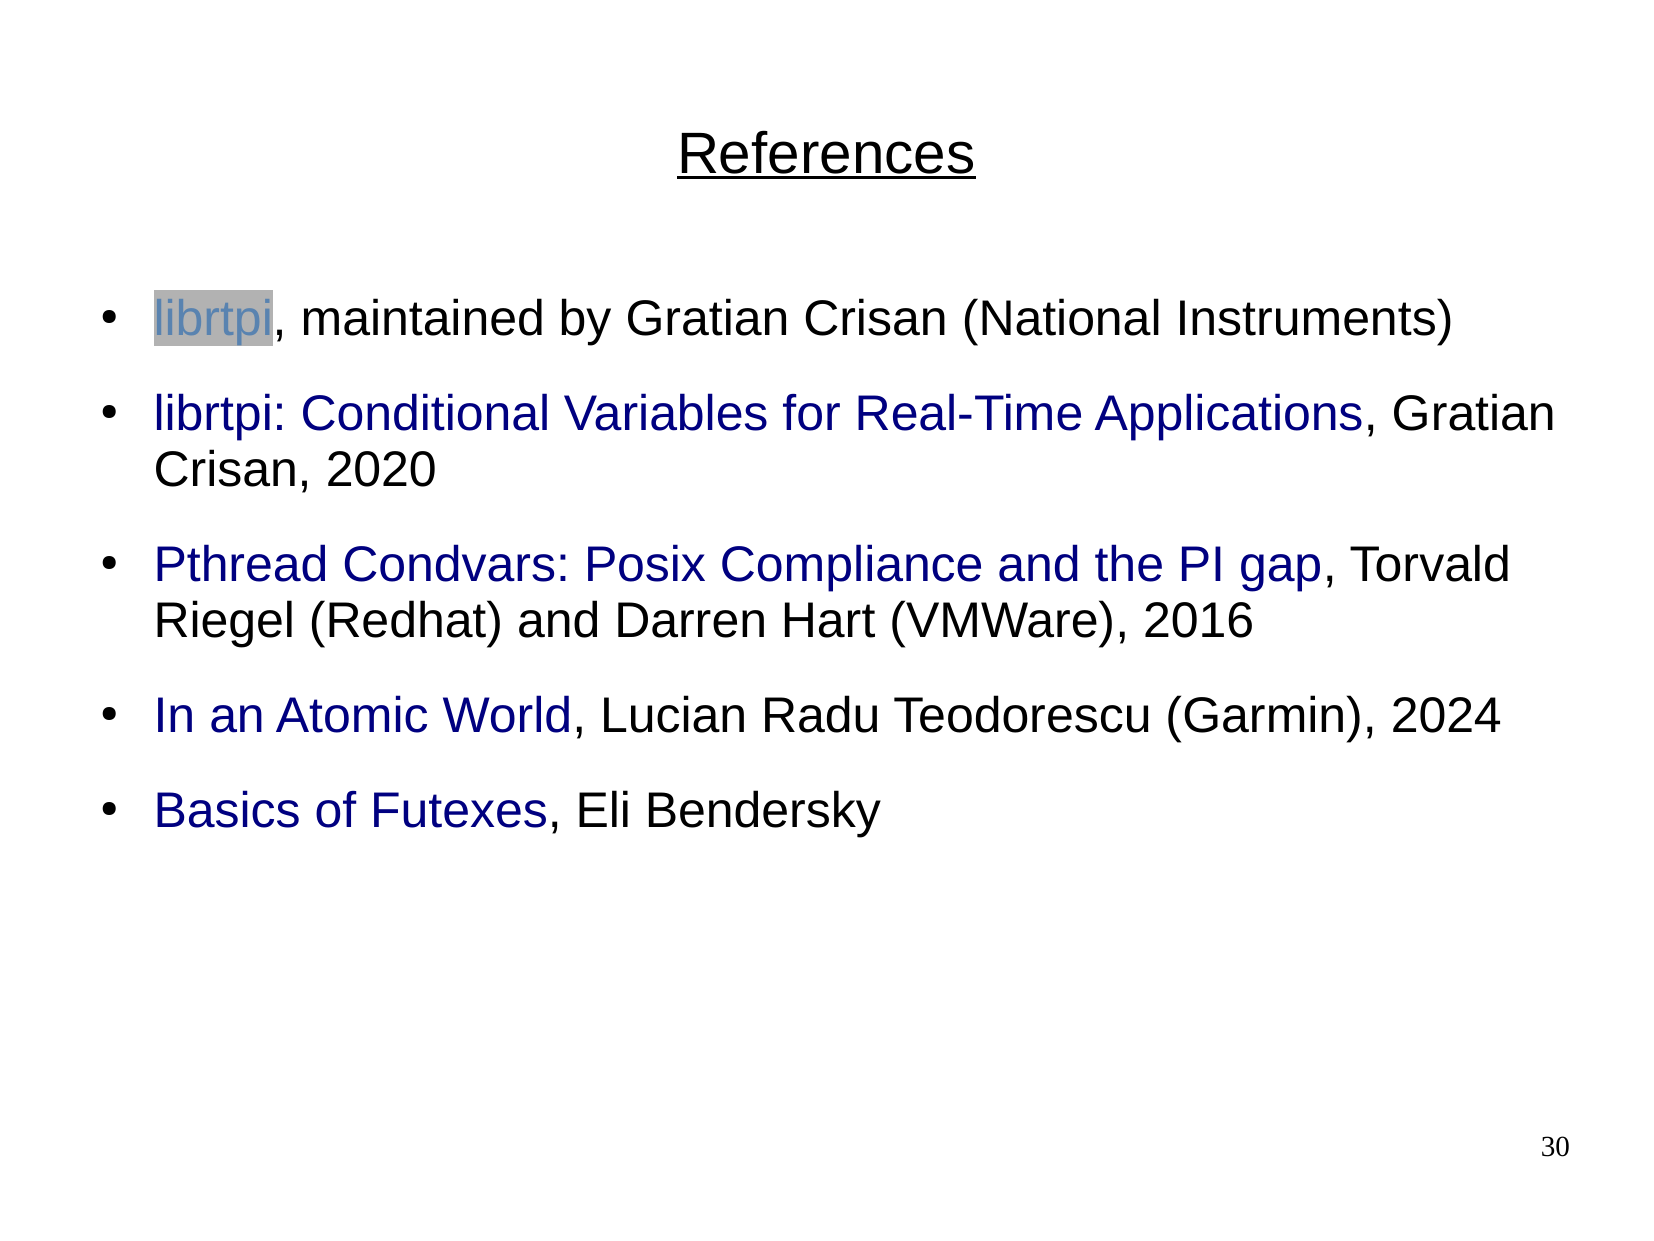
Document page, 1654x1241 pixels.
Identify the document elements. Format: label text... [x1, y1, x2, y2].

list librtpi, maintained by Gratian Crisan (National Instruments) librtpi: Conditional Variables for Real-Time Applications, Gratian Crisan, 2020 Pthread Condvars: Posix Compliance and the PI gap, Torvald Riegel (Redhat) and Darren Hart (VMWare), 2016 In an Atomic World, Lucian Radu Teodorescu (Garmin), 2024 Basics of Futexes, Eli Bendersky [82, 290, 1571, 1010]
title References [82, 49, 1571, 257]
